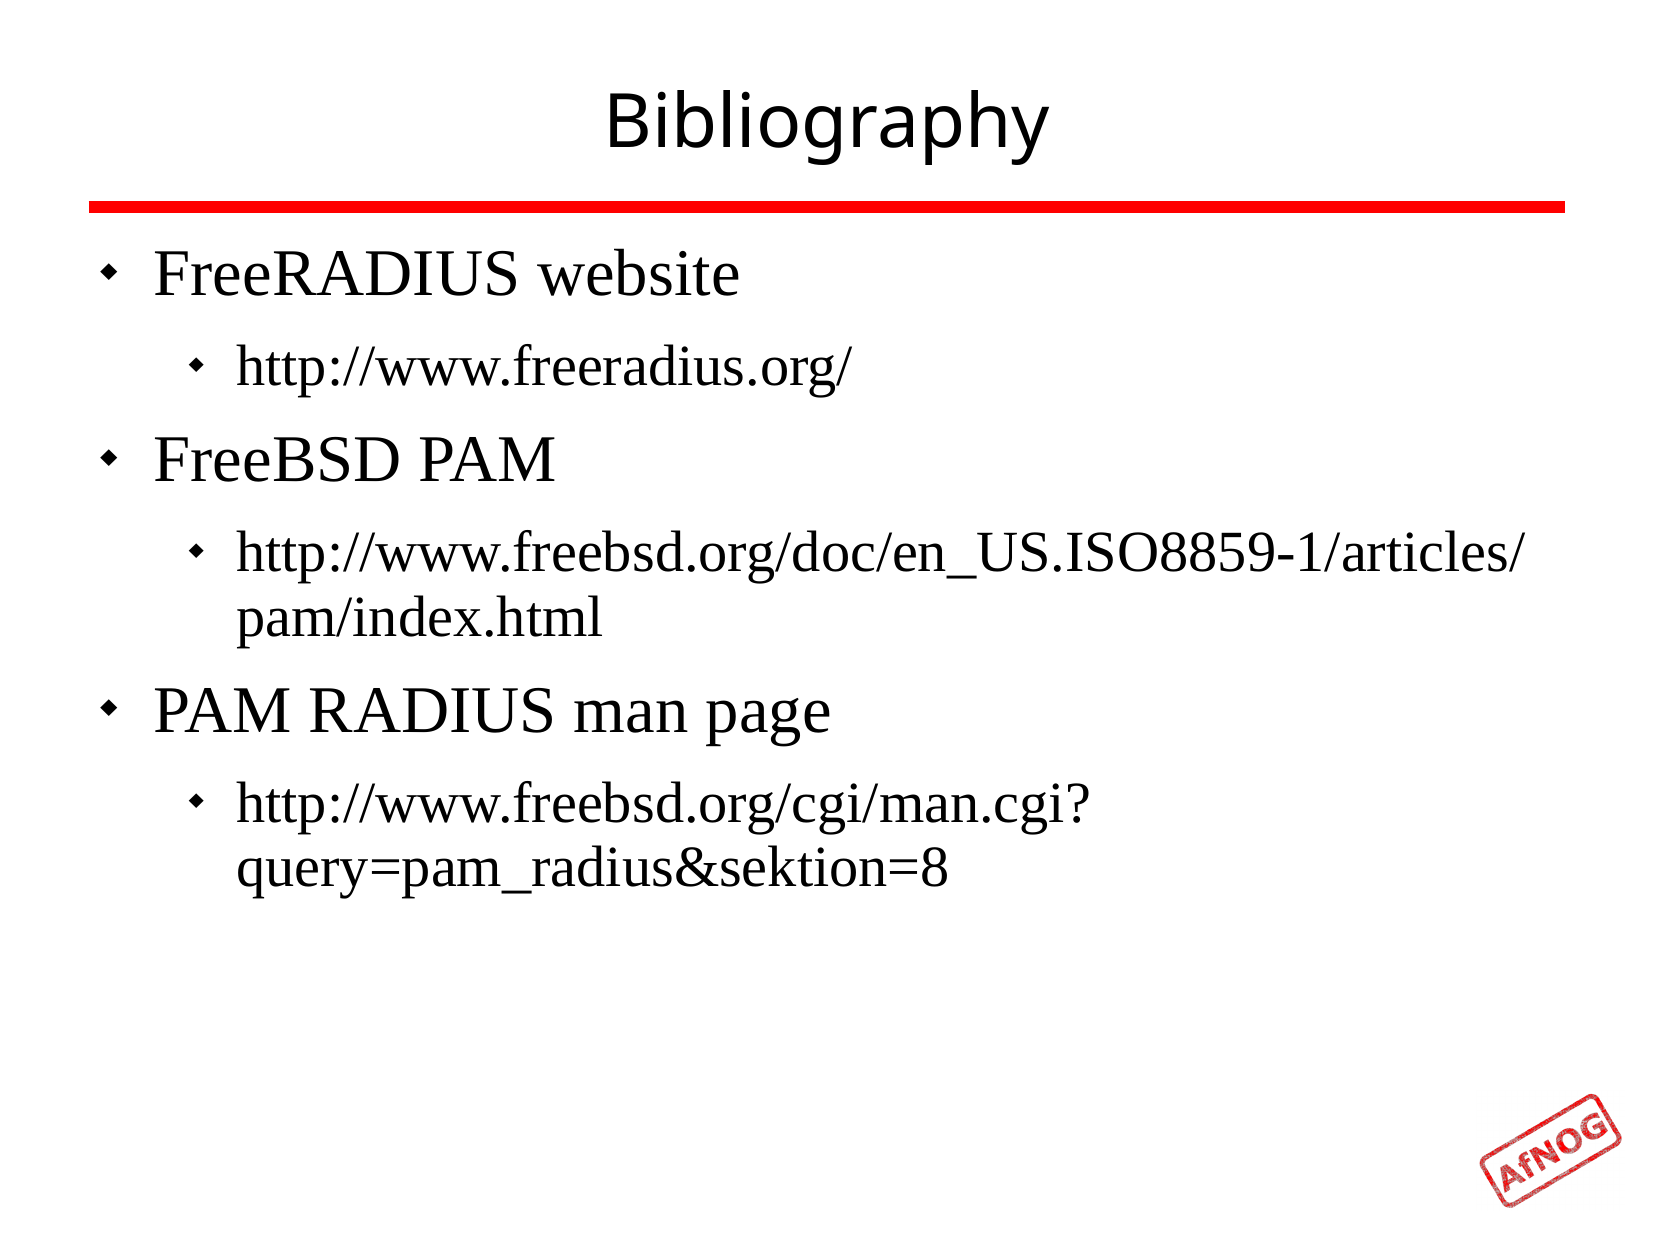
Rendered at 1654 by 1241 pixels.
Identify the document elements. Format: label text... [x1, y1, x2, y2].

picture [1476, 1090, 1625, 1211]
title Bibliography [82, 29, 1571, 207]
list FreeRADIUS website http://www.freeradius.org/ FreeBSD PAM http://www.freebsd.org/doc/en_US.ISO8859-1/articles/pam/index.html PAM RADIUS man page http://www.freebsd.org/cgi/man.cgi?query=pam_radius&sektion=8 [82, 236, 1571, 1123]
